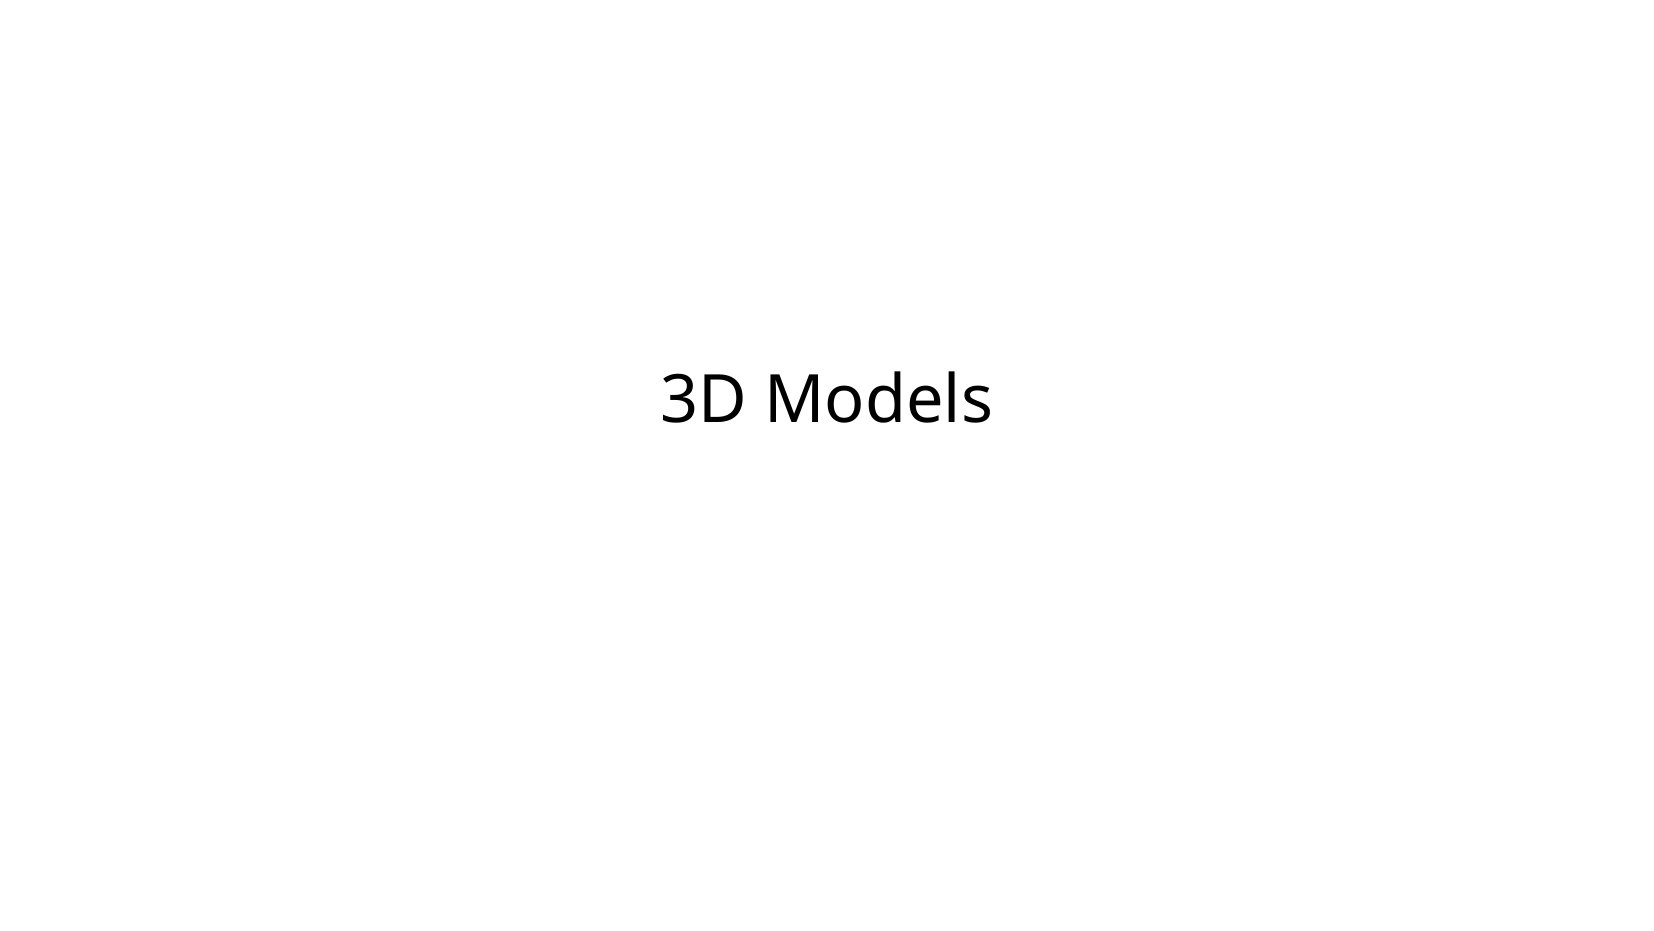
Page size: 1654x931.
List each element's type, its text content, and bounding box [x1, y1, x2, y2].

subtitle 3D Models [82, 37, 1571, 757]
